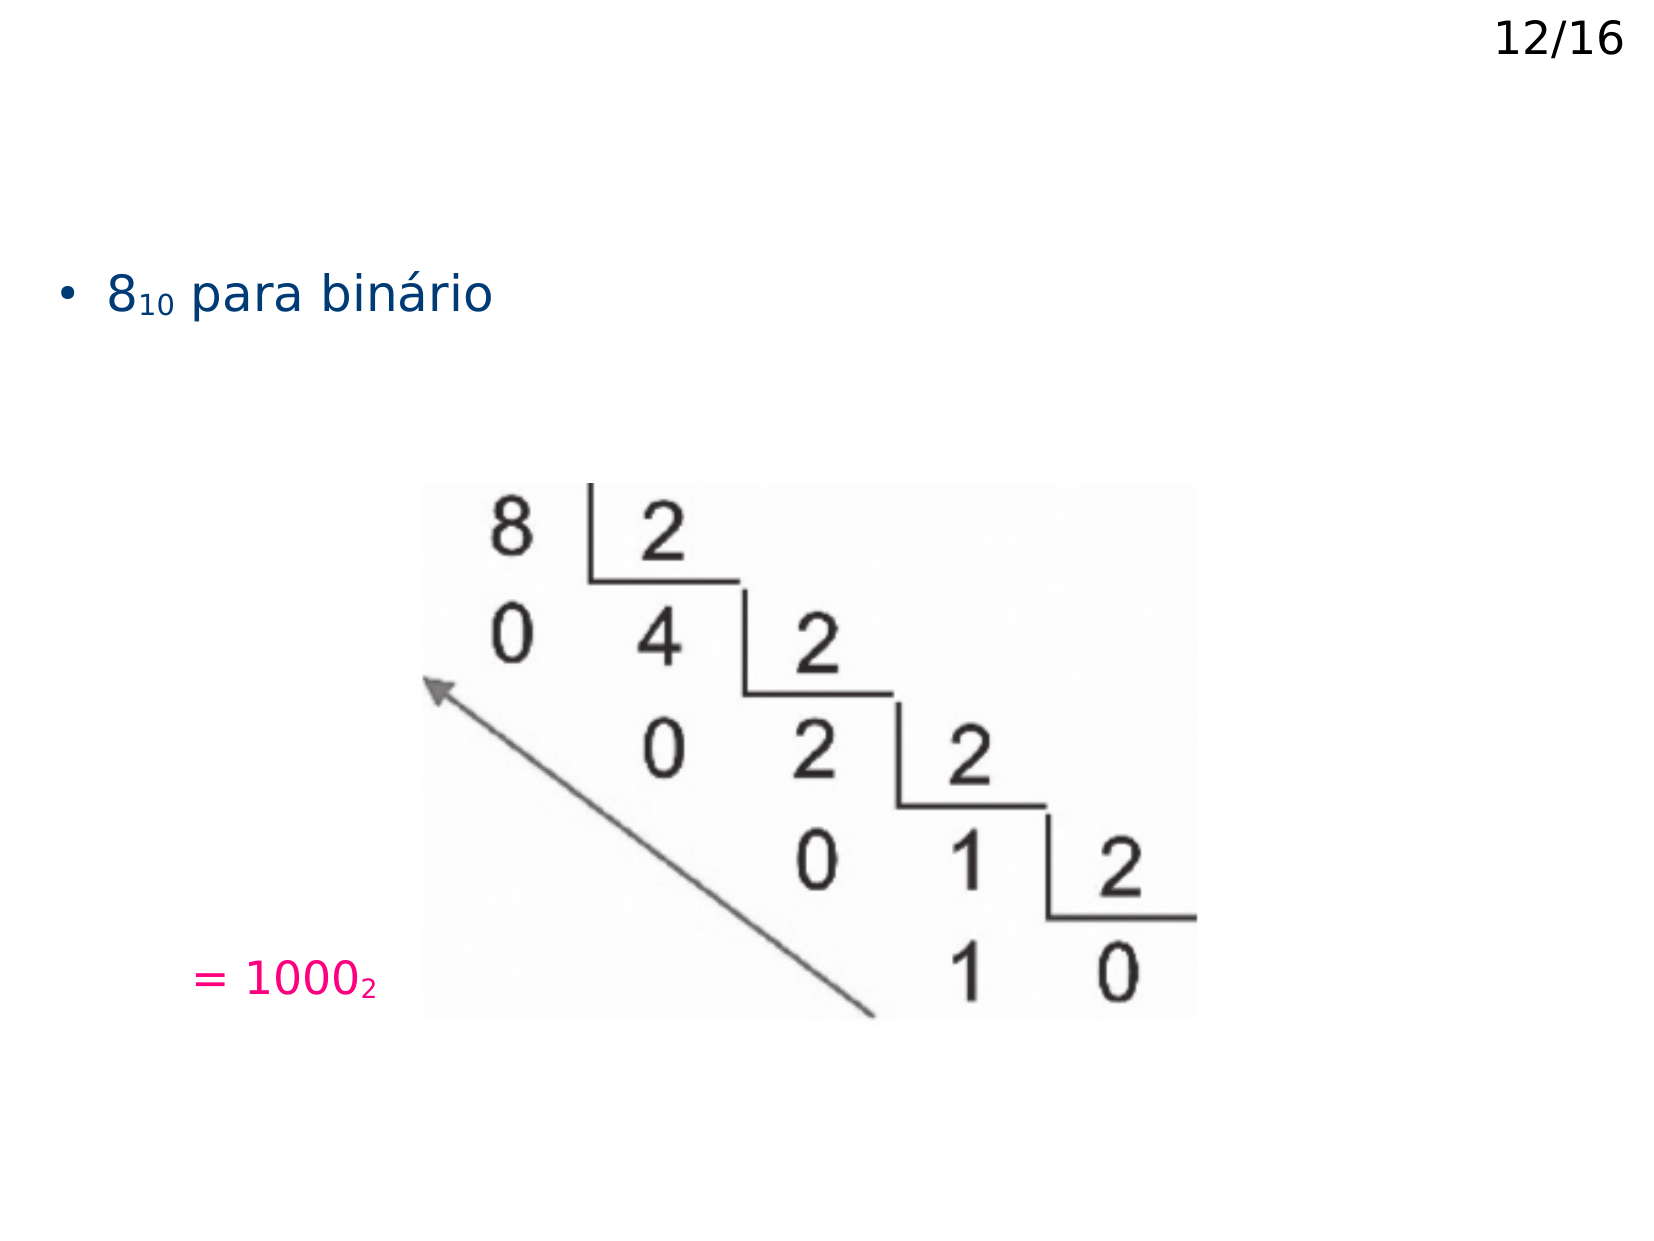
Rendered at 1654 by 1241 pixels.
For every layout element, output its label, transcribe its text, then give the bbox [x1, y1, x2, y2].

list 810 para binário [59, 236, 1625, 1211]
picture [404, 483, 1205, 1028]
text_box = 10002 [177, 944, 579, 1058]
